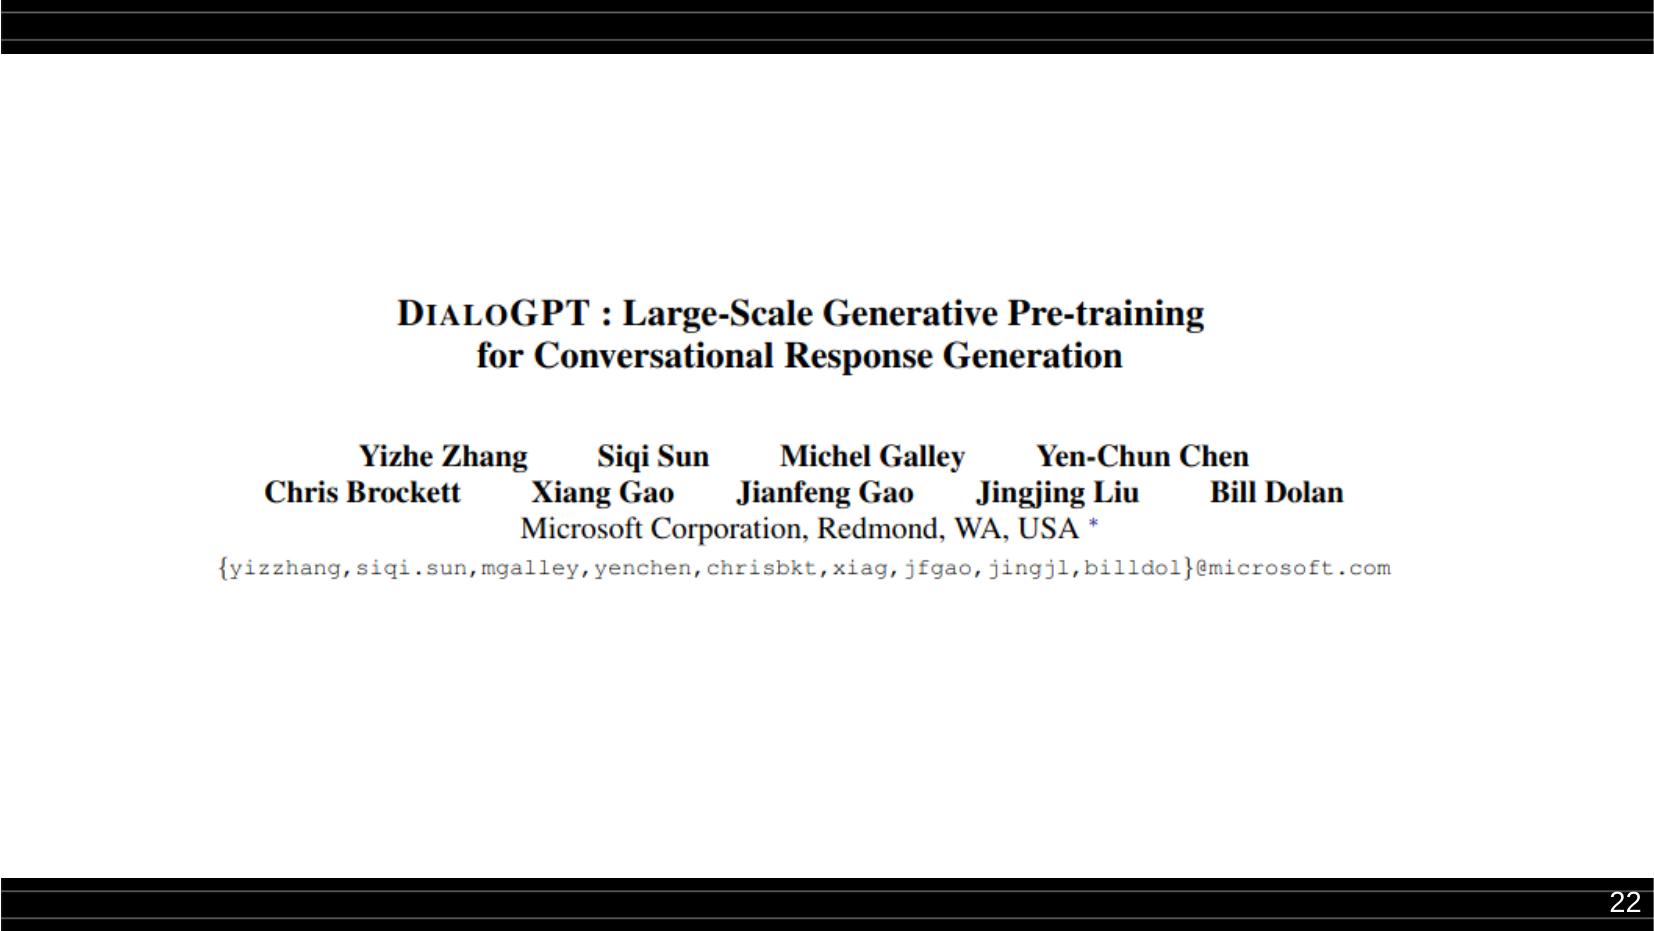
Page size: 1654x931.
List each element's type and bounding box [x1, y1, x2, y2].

picture [1, 878, 1654, 931]
picture [1, 0, 1654, 54]
picture [139, 269, 1501, 667]
